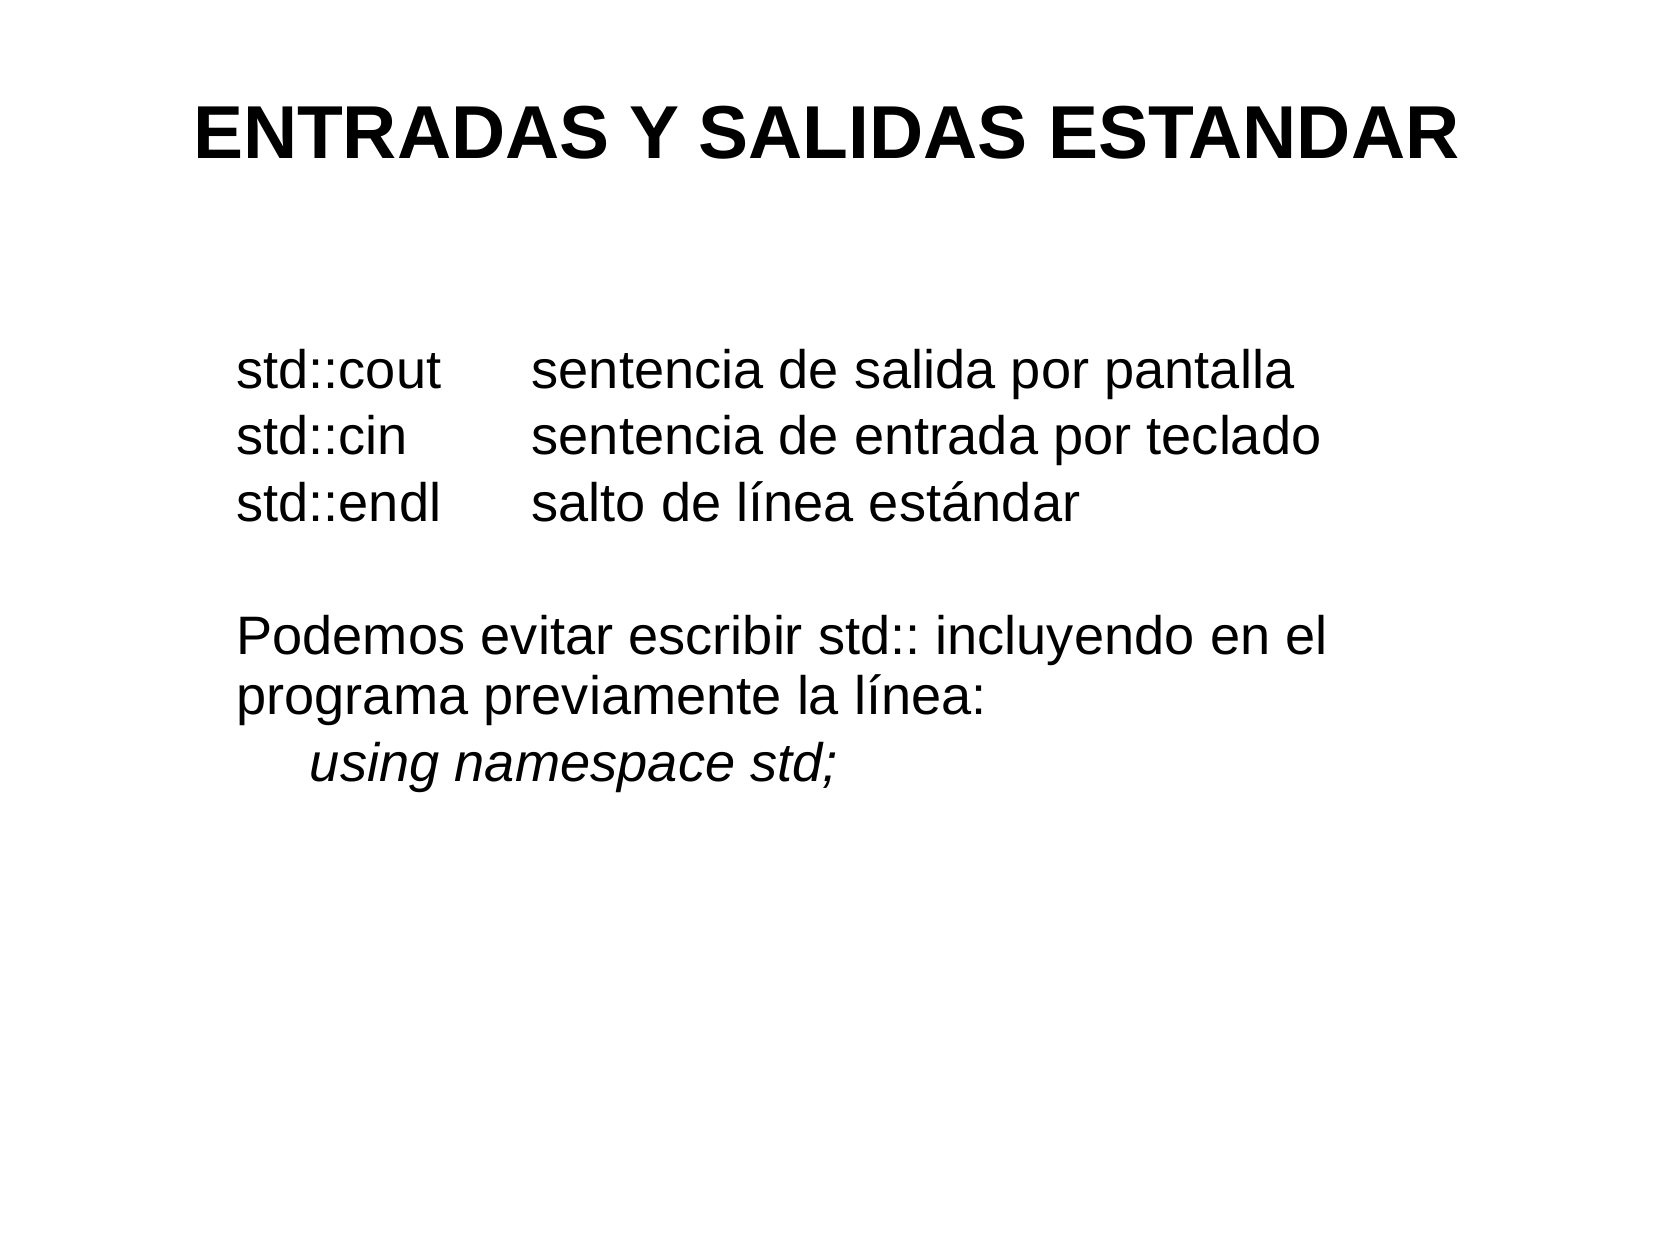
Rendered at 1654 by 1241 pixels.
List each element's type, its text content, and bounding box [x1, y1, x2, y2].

title ENTRADAS Y SALIDAS ESTANDAR [82, 29, 1571, 237]
text_box std::cout sentencia de salida por pantalla std::cin sentencia de entrada por teclado std::endl salto de línea estándar Podemos evitar escribir std:: incluyendo en el programa previamente la línea: using namespace std; [236, 339, 1465, 1229]
